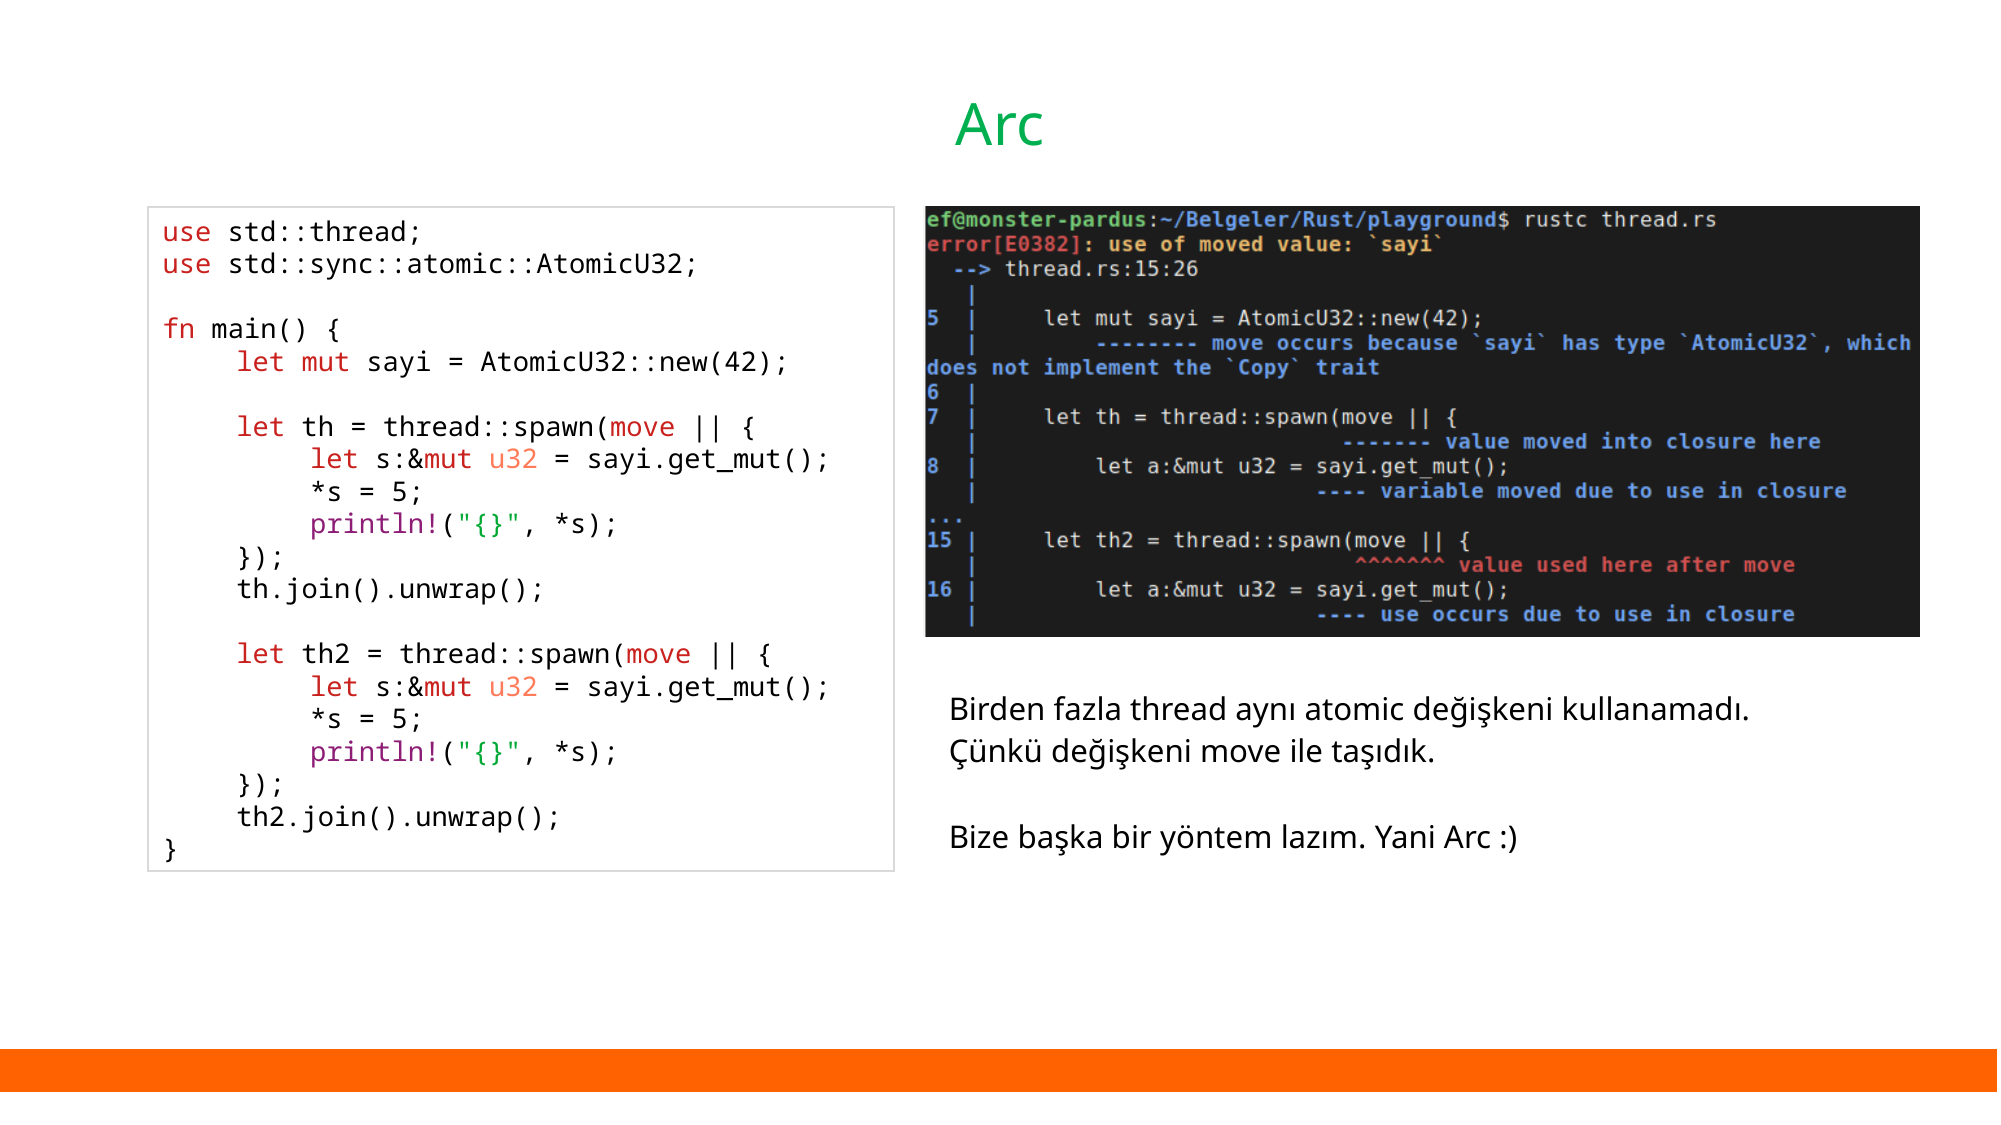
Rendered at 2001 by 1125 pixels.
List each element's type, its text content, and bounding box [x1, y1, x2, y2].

text_box [0, 1049, 1997, 1092]
text_box use std::thread; use std::sync::atomic::AtomicU32; fn main() { let mut sayi = AtomicU32::new(42); let th = thread::spawn(move || { let s:&mut u32 = sayi.get_mut(); *s = 5; println!("{}", *s); }); th.join().unwrap(); let th2 = thread::spawn(move || { let s:&mut u32 = sayi.get_mut(); *s = 5; println!("{}", *s); }); th2.join().unwrap(); } [147, 206, 895, 872]
list Arc [420, 87, 1580, 178]
picture [923, 206, 1920, 637]
text_box Birden fazla thread aynı atomic değişkeni kullanamadı. Çünkü değişkeni move ile taşıdık. Bize başka bir yöntem lazım. Yani Arc :) [934, 679, 1732, 835]
